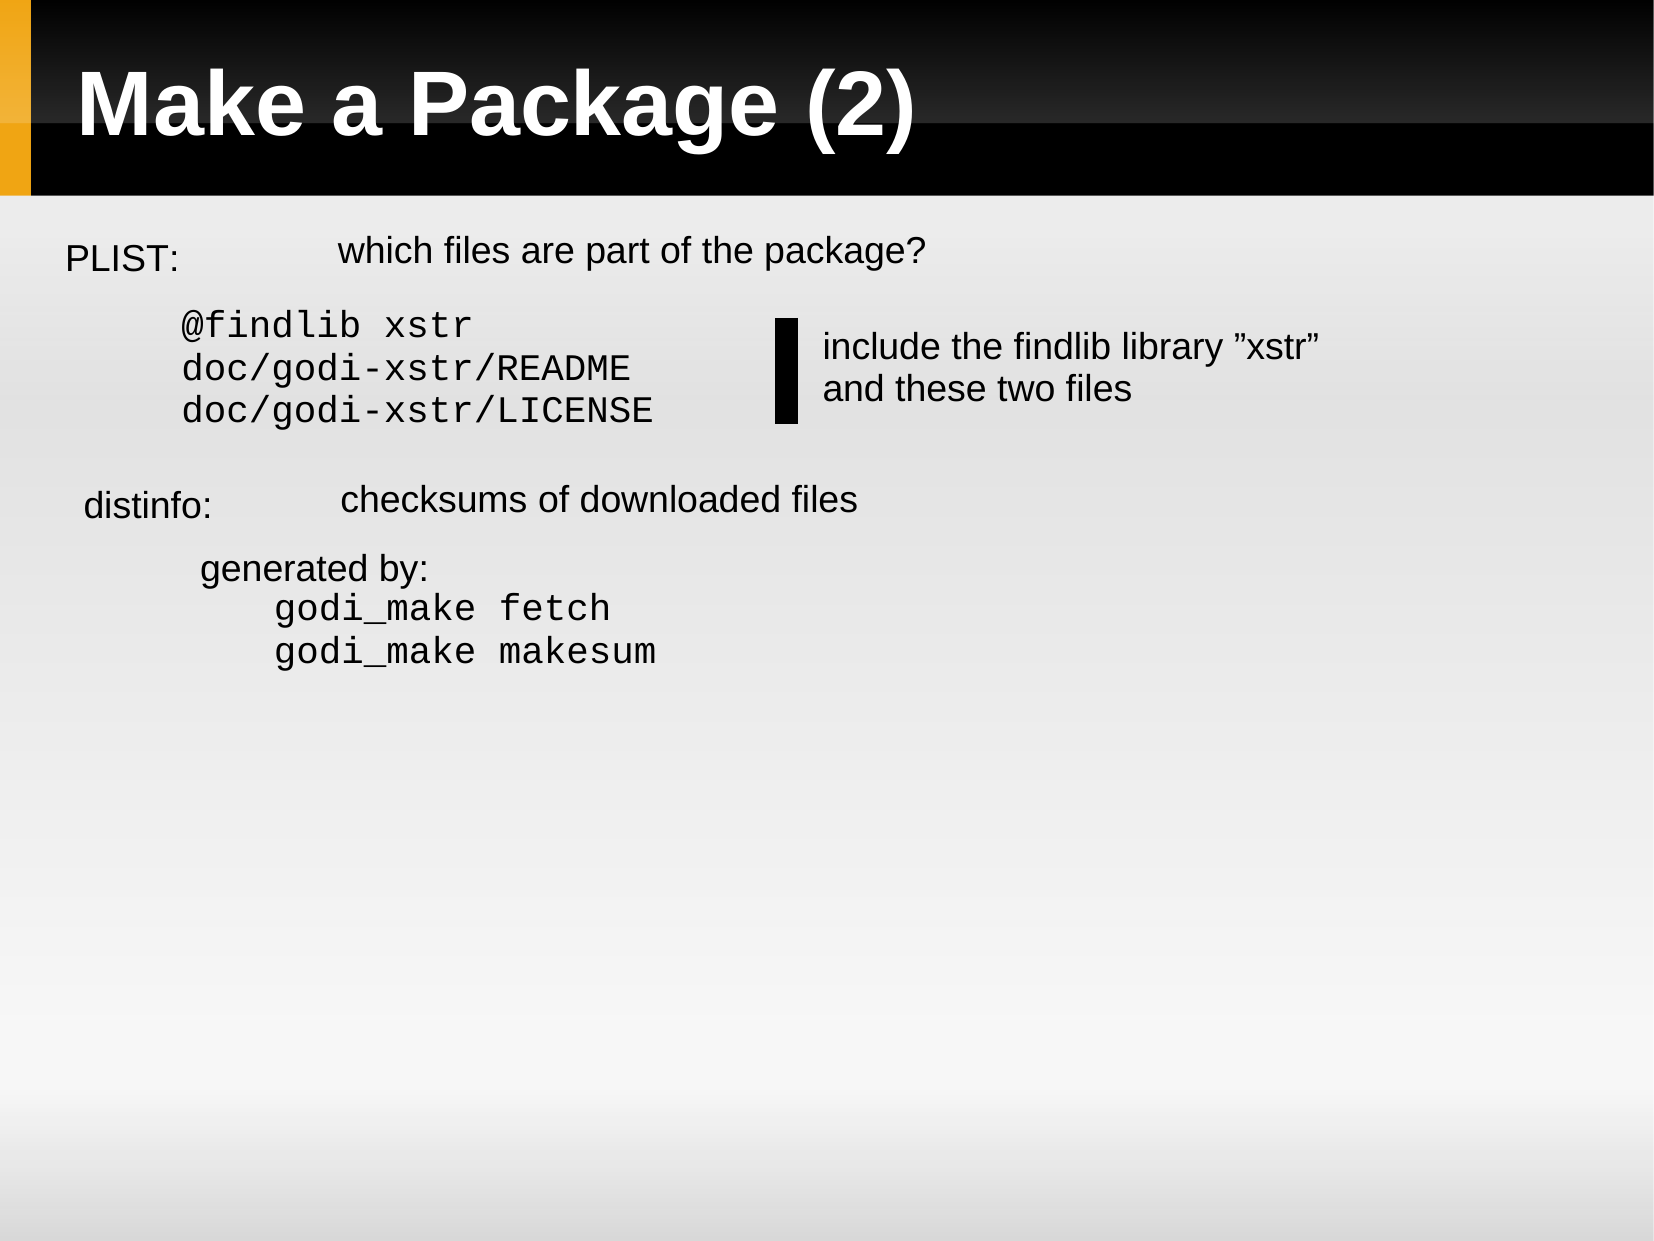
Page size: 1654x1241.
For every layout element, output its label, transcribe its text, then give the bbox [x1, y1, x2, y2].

text_box checksums of downloaded files [325, 471, 874, 529]
text_box distinfo: [68, 476, 228, 534]
text_box @findlib xstr doc/godi-xstr/README doc/godi-xstr/LICENSE [166, 299, 761, 442]
text_box PLIST: [50, 230, 215, 288]
picture [0, 0, 1654, 1241]
text_box which files are part of the package? [323, 222, 1031, 280]
text_box include the findlib library ”xstr” and these two files [807, 317, 1335, 417]
title Make a Package (2) [76, 0, 1565, 208]
text_box generated by: godi_make fetch godi_make makesum [185, 540, 1062, 700]
